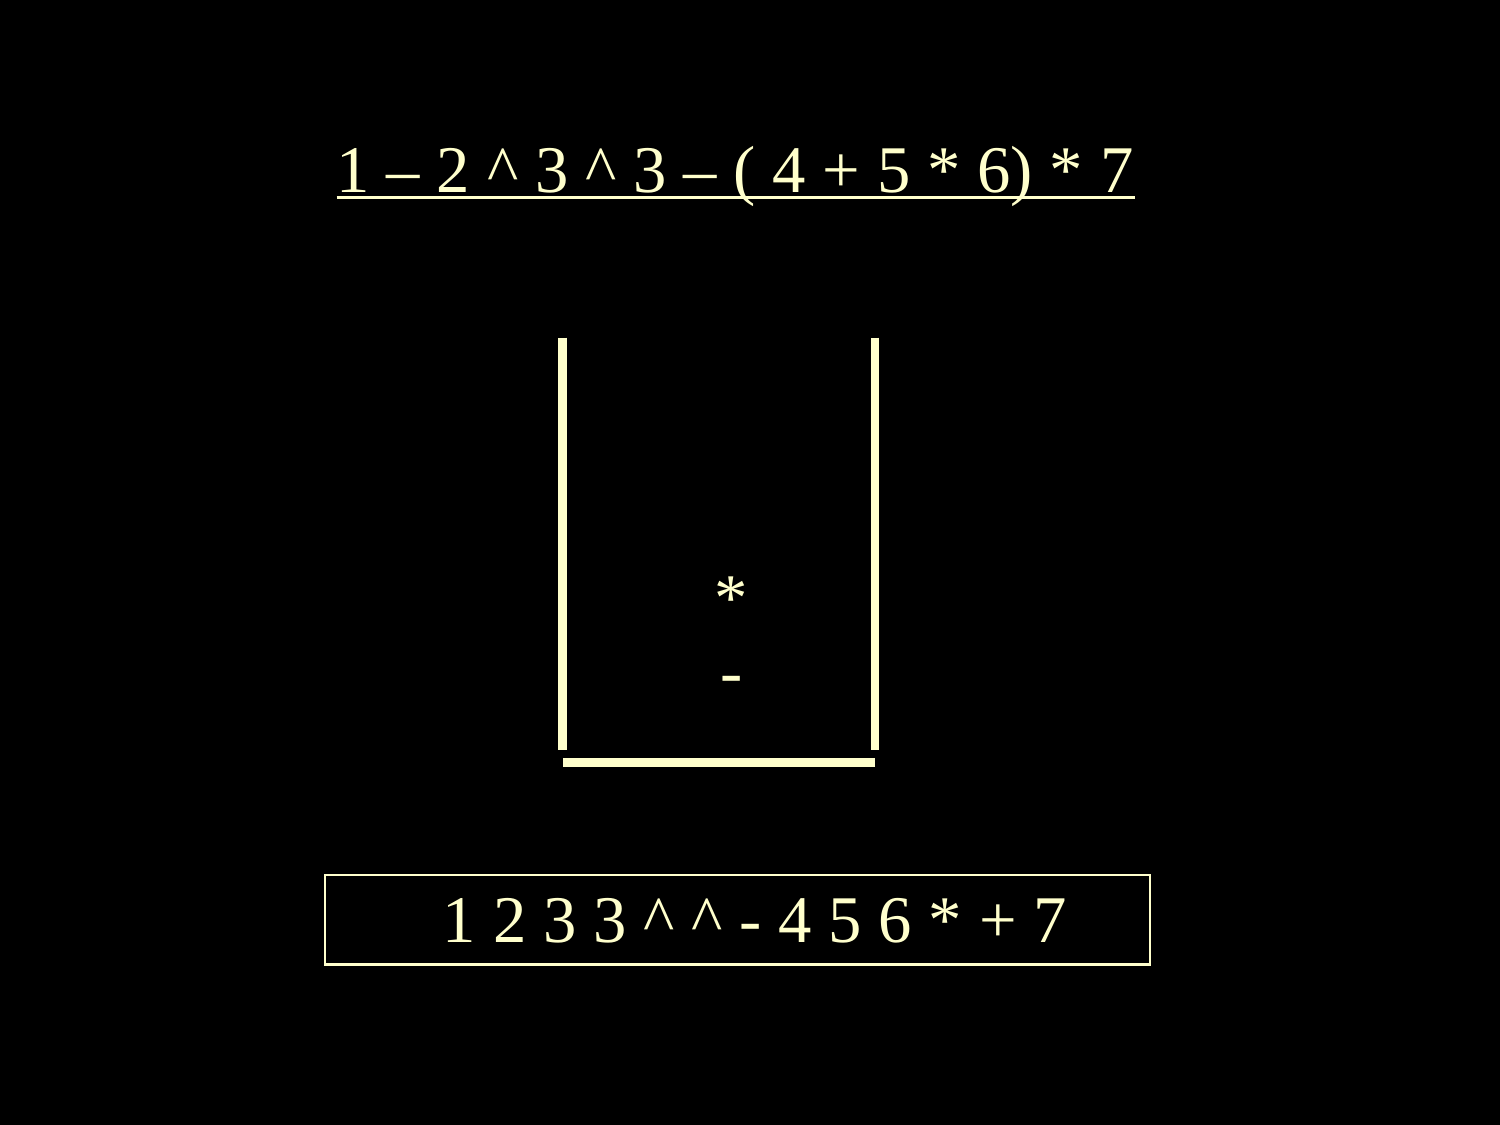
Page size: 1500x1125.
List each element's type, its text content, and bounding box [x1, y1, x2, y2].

text_box 1 – 2 ^ 3 ^ 3 – ( 4 + 5 * 6) * 7 [321, 124, 1276, 215]
text_box 1 2 3 3 ^ ^ - 4 5 6 * + 7 [325, 874, 1150, 965]
text_box * - [624, 349, 838, 717]
